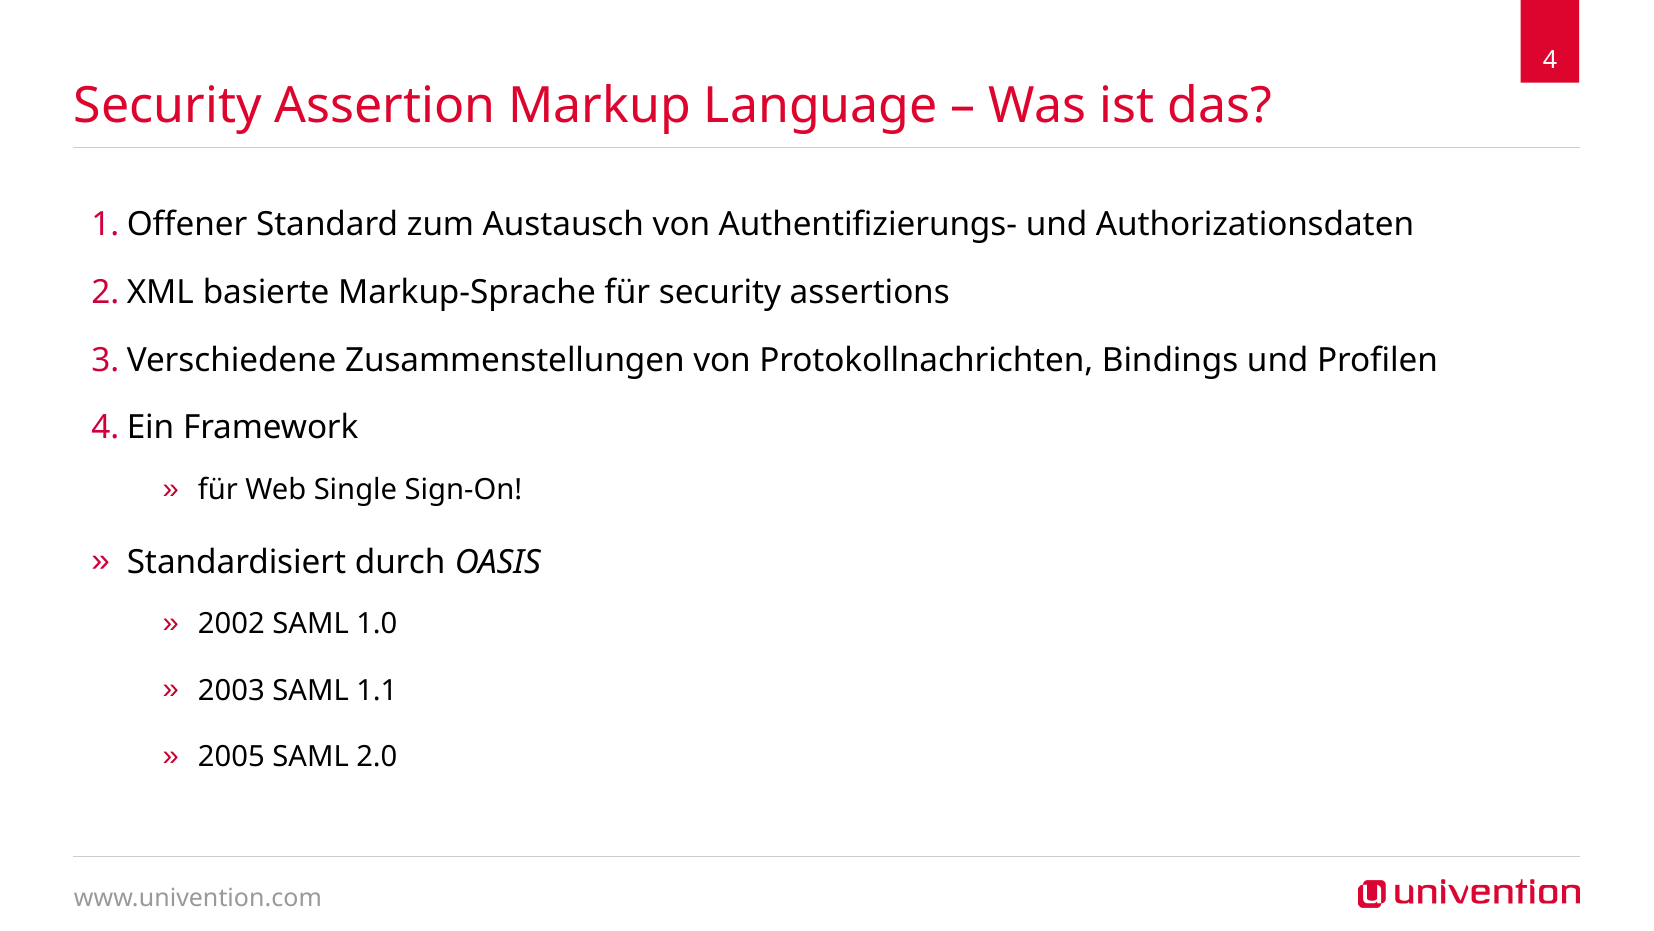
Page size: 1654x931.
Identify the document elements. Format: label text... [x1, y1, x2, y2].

title Security Assertion Markup Language – Was ist das? [73, 59, 1580, 148]
picture [1358, 879, 1580, 908]
list Offener Standard zum Austausch von Authentifizierungs- und Authorizationsdaten XML basierte Markup-Sprache für security assertions Verschiedene Zusammenstellungen von Protokollnachrichten, Bindings und Profilen Ein Framework für Web Single Sign-On! Standardisiert durch OASIS 2002 SAML 1.0 2003 SAML 1.1 2005 SAML 2.0 [73, 177, 1565, 768]
